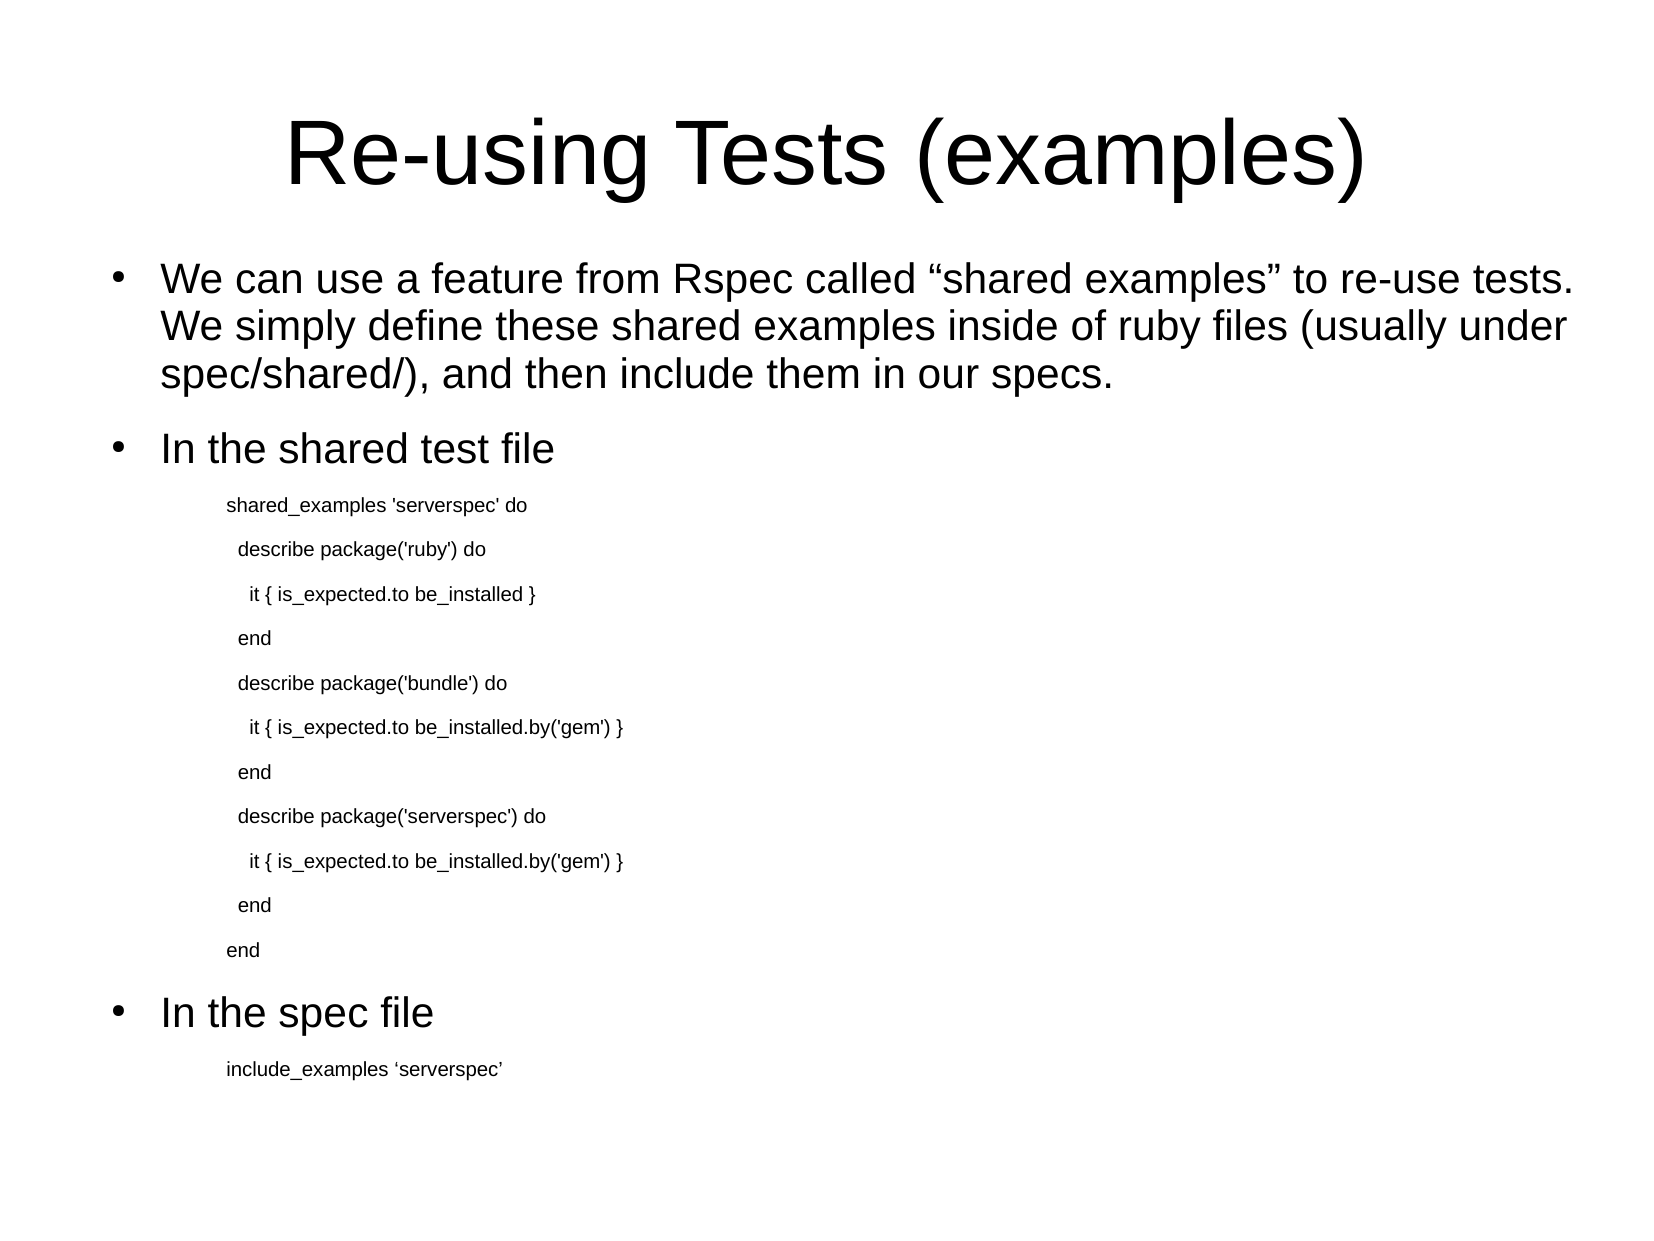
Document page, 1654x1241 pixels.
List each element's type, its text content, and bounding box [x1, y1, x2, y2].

title Re-using Tests (examples) [82, 49, 1571, 257]
list We can use a feature from Rspec called “shared examples” to re-use tests. We simply define these shared examples inside of ruby files (usually under spec/shared/), and then include them in our specs. In the shared test file shared_examples 'serverspec' do describe package('ruby') do it { is_expected.to be_installed } end describe package('bundle') do it { is_expected.to be_installed.by('gem') } end describe package('serverspec') do it { is_expected.to be_installed.by('gem') } end end In the spec file include_examples ‘serverspec’ [94, 254, 1583, 1087]
